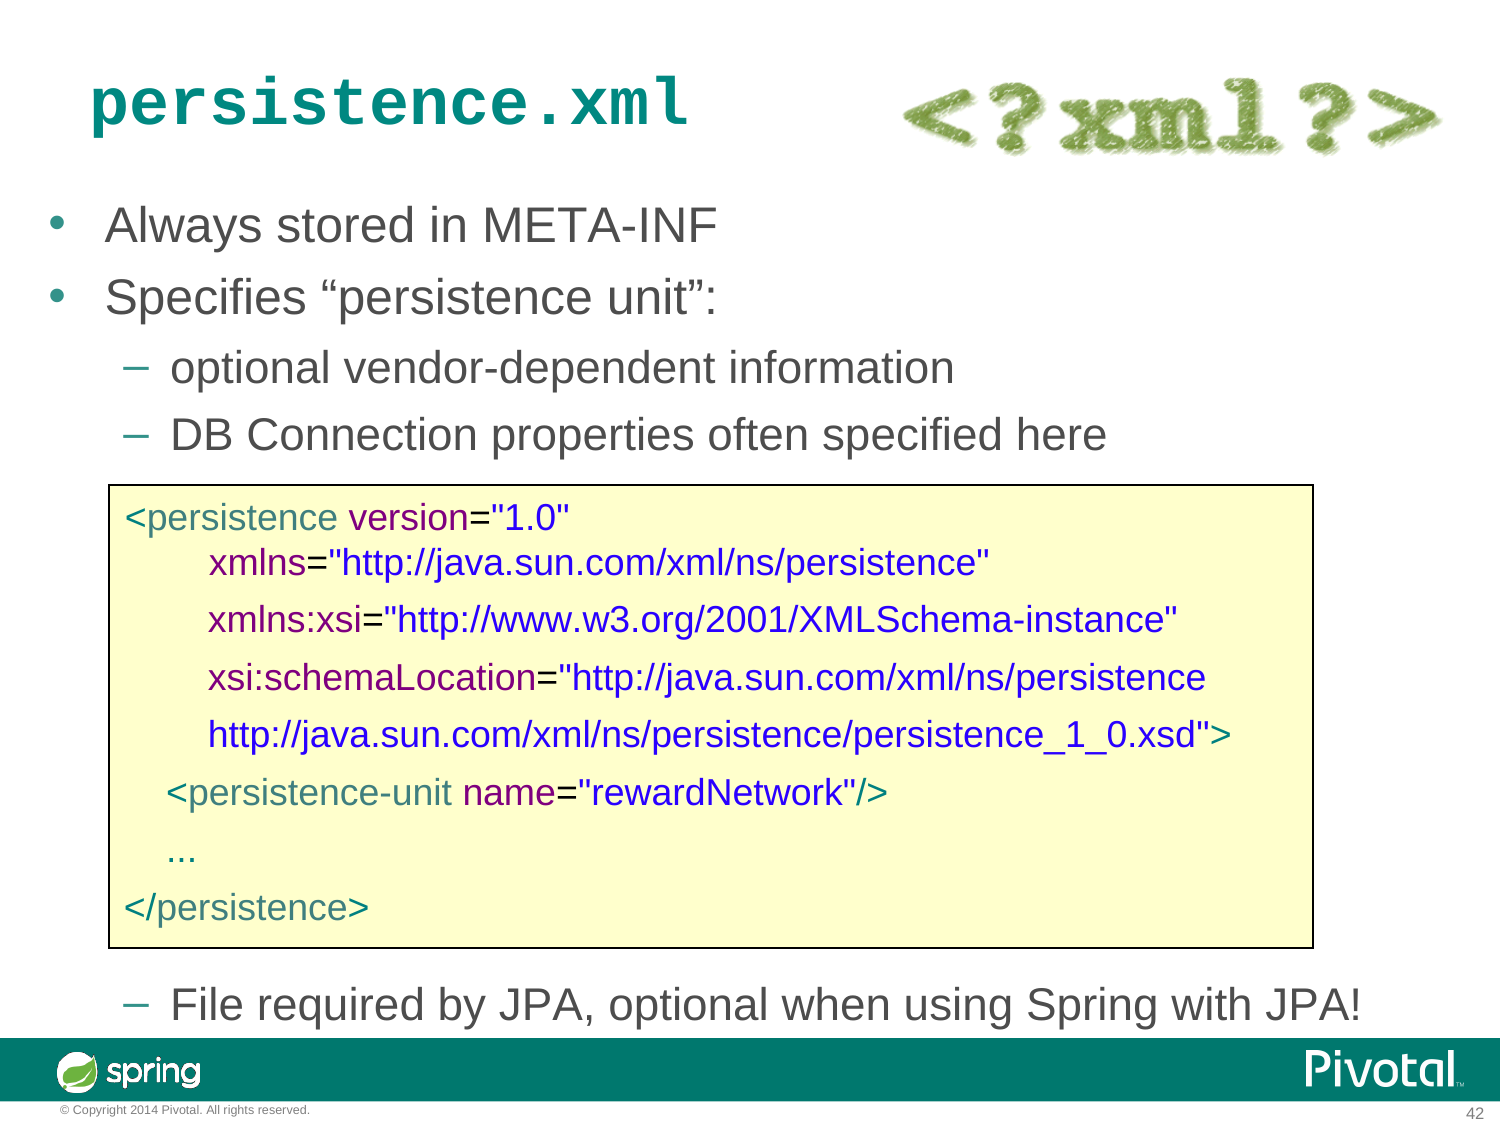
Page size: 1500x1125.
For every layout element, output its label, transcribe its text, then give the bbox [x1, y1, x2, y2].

picture [895, 71, 1449, 166]
list Always stored in META-INF Specifies “persistence unit”: optional vendor-dependent information DB Connection properties often specified here File required by JPA, optional when using Spring with JPA! [33, 184, 1480, 1038]
picture [32, 1041, 210, 1103]
title persistence.xml [75, 45, 1426, 152]
list <persistence version="1.0" xmlns="http://java.sun.com/xml/ns/persistence" xmlns:xsi="http://www.w3.org/2001/XMLSchema-instance" xsi:schemaLocation="http://java.sun.com/xml/ns/persistence http://java.sun.com/xml/ns/persistence/persistence_1_0.xsd"> <persistence-unit name="rewardNetwork"/> ... </persistence> [109, 485, 1313, 949]
picture [1306, 1050, 1464, 1087]
